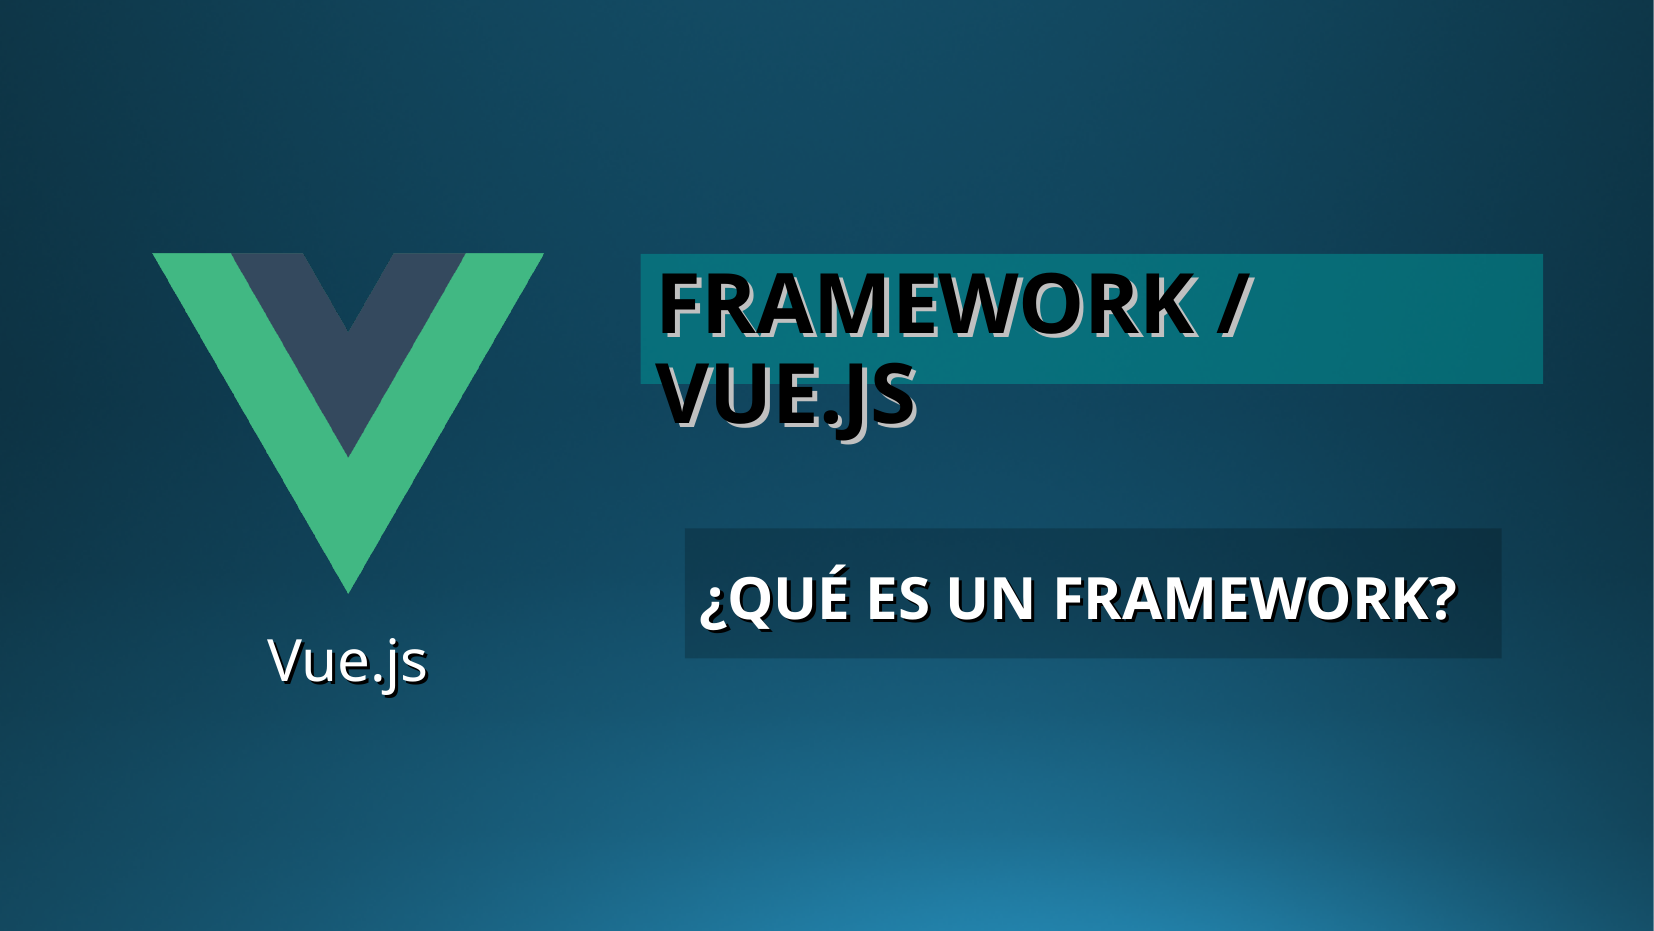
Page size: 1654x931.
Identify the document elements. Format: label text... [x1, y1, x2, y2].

text_box Vue.js [122, 615, 573, 702]
list ¿QUÉ ES UN FRAMEWORK? [684, 528, 1502, 659]
title FRAMEWORK / VUE.JS [640, 253, 1544, 384]
picture [152, 253, 544, 594]
